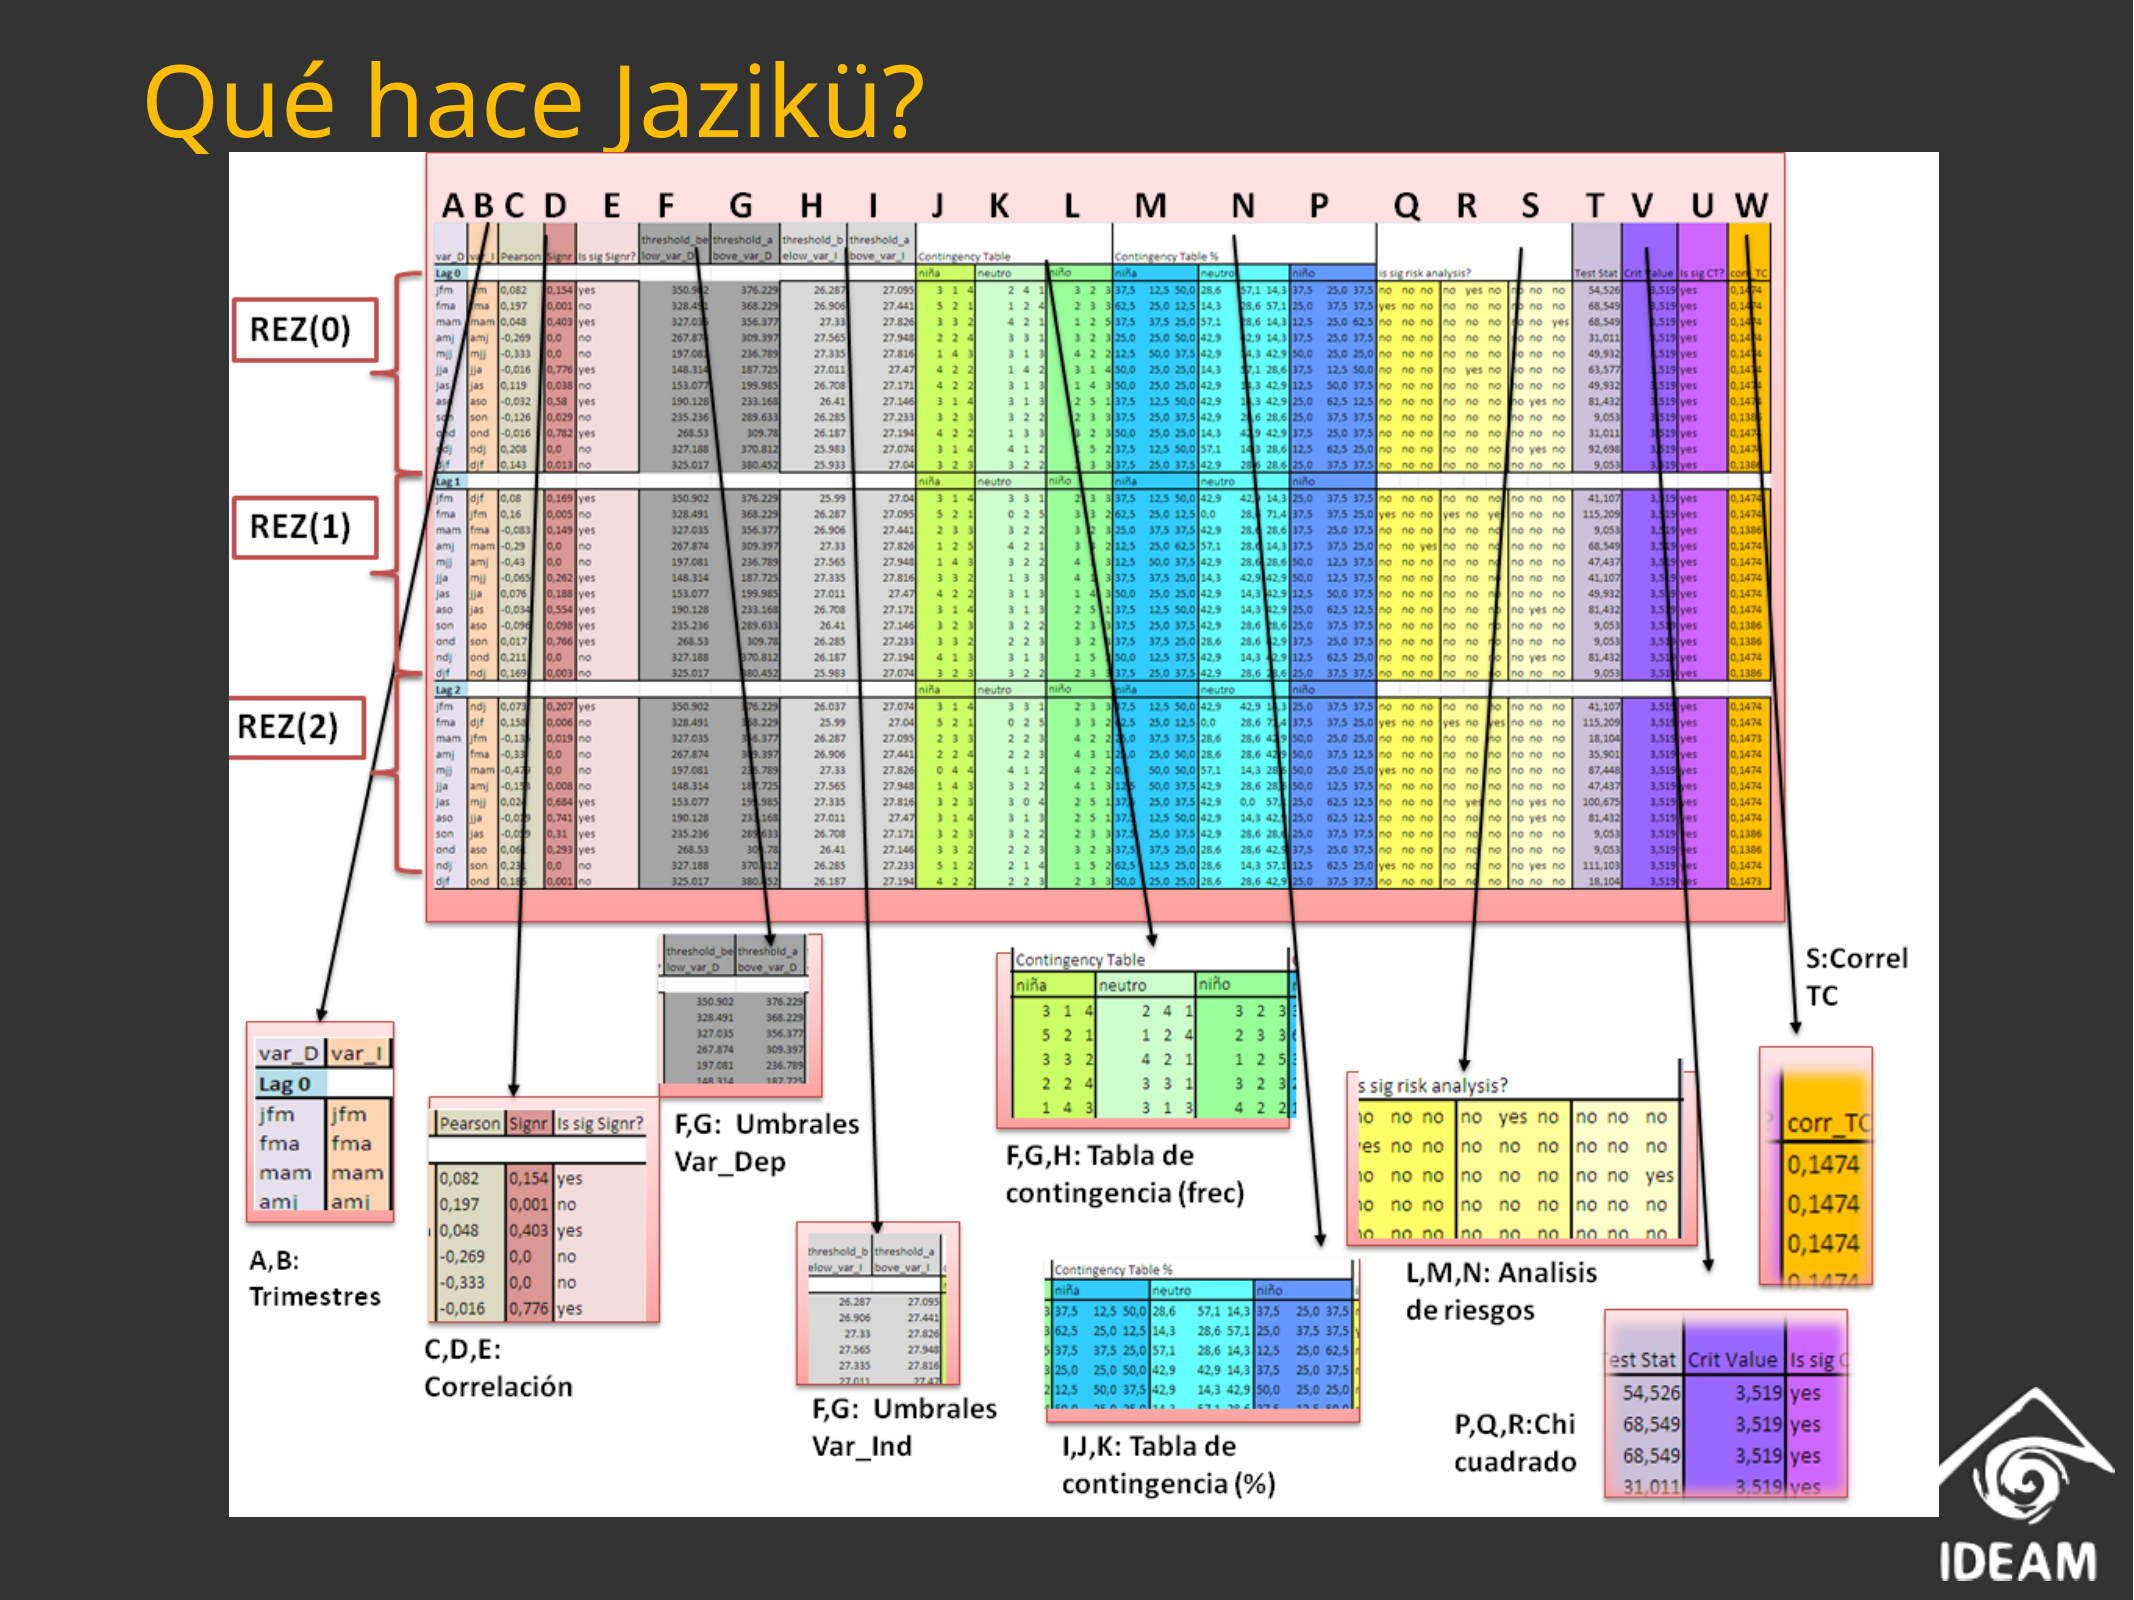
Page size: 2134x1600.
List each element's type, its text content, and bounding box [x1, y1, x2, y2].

text_box Qué hace Jazikü? [141, 29, 1920, 166]
picture [229, 152, 2115, 1581]
